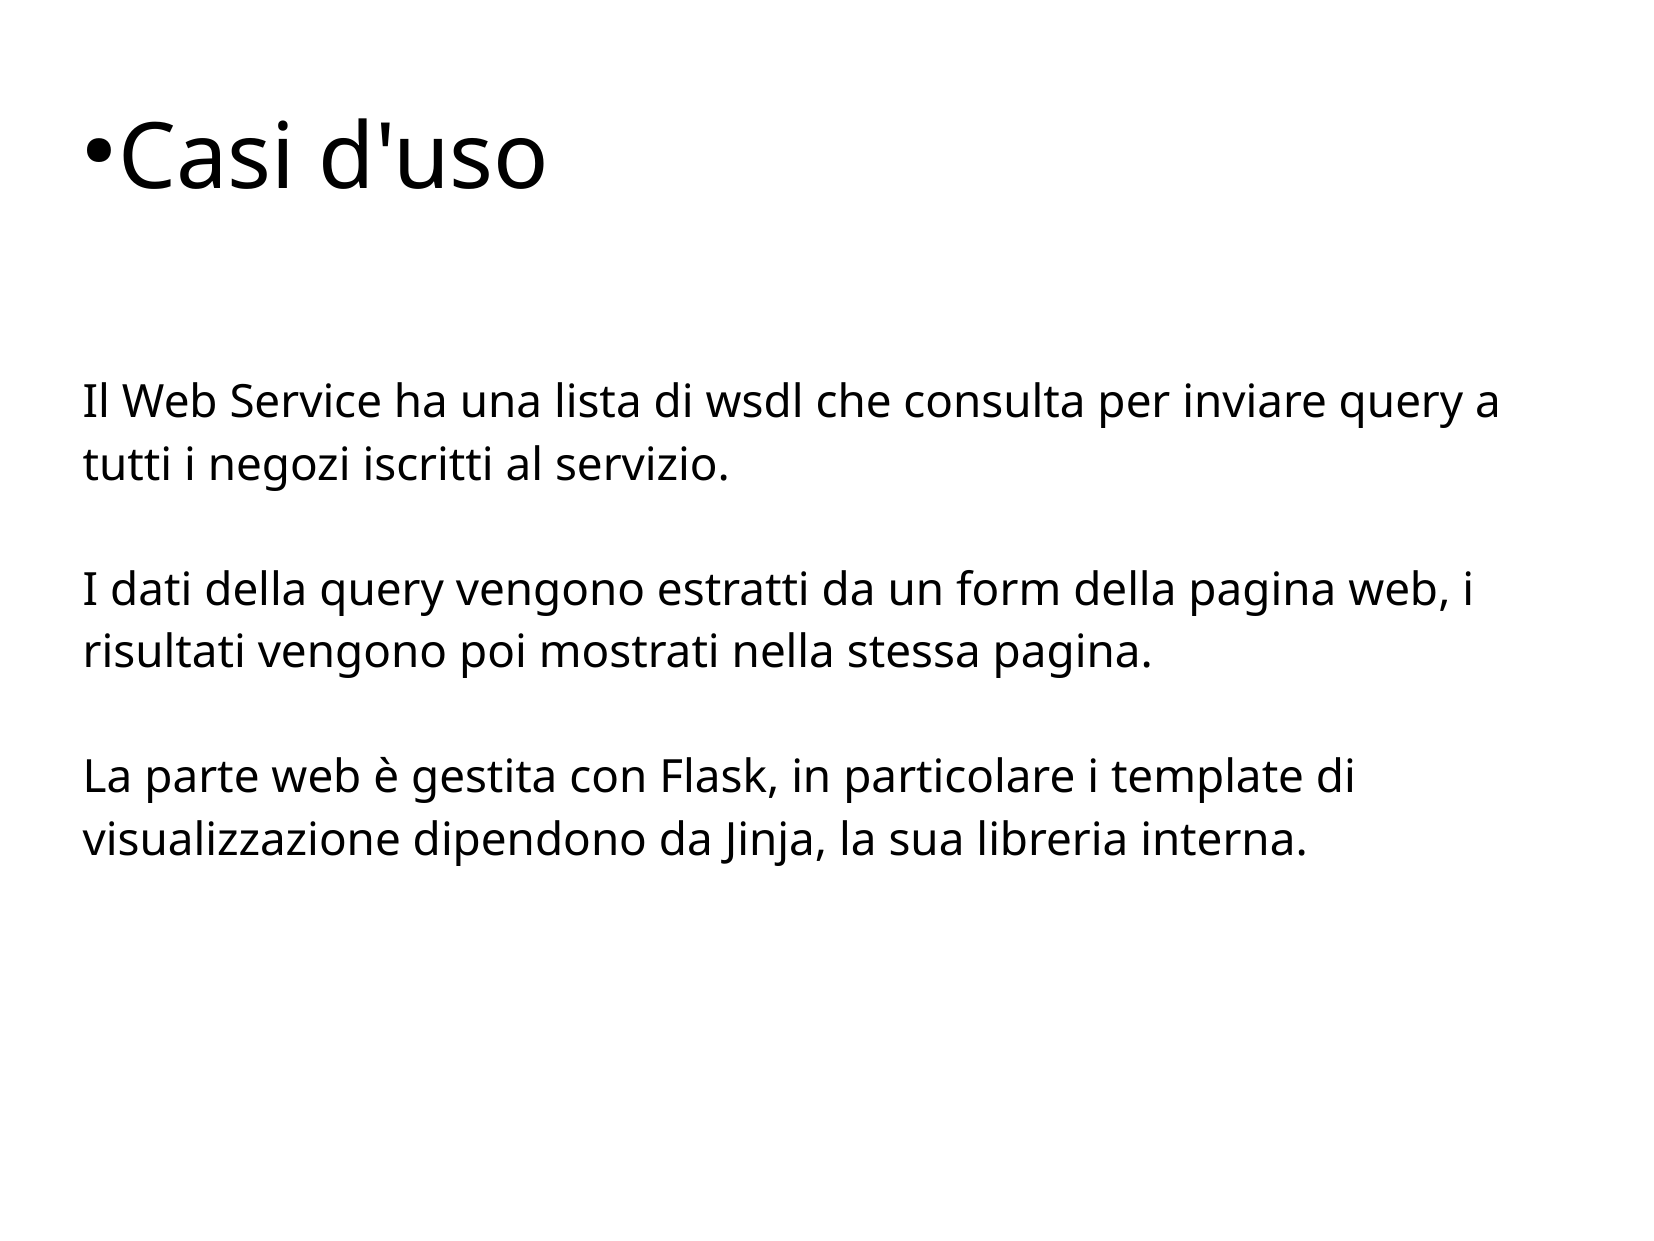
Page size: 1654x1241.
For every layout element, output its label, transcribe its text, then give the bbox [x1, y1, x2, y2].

title Casi d'uso [82, 49, 1571, 257]
subtitle Il Web Service ha una lista di wsdl che consulta per inviare query a tutti i negozi iscritti al servizio. I dati della query vengono estratti da un form della pagina web, i risultati vengono poi mostrati nella stessa pagina. La parte web è gestita con Flask, in particolare i template di visualizzazione dipendono da Jinja, la sua libreria interna. [82, 290, 1571, 1010]
